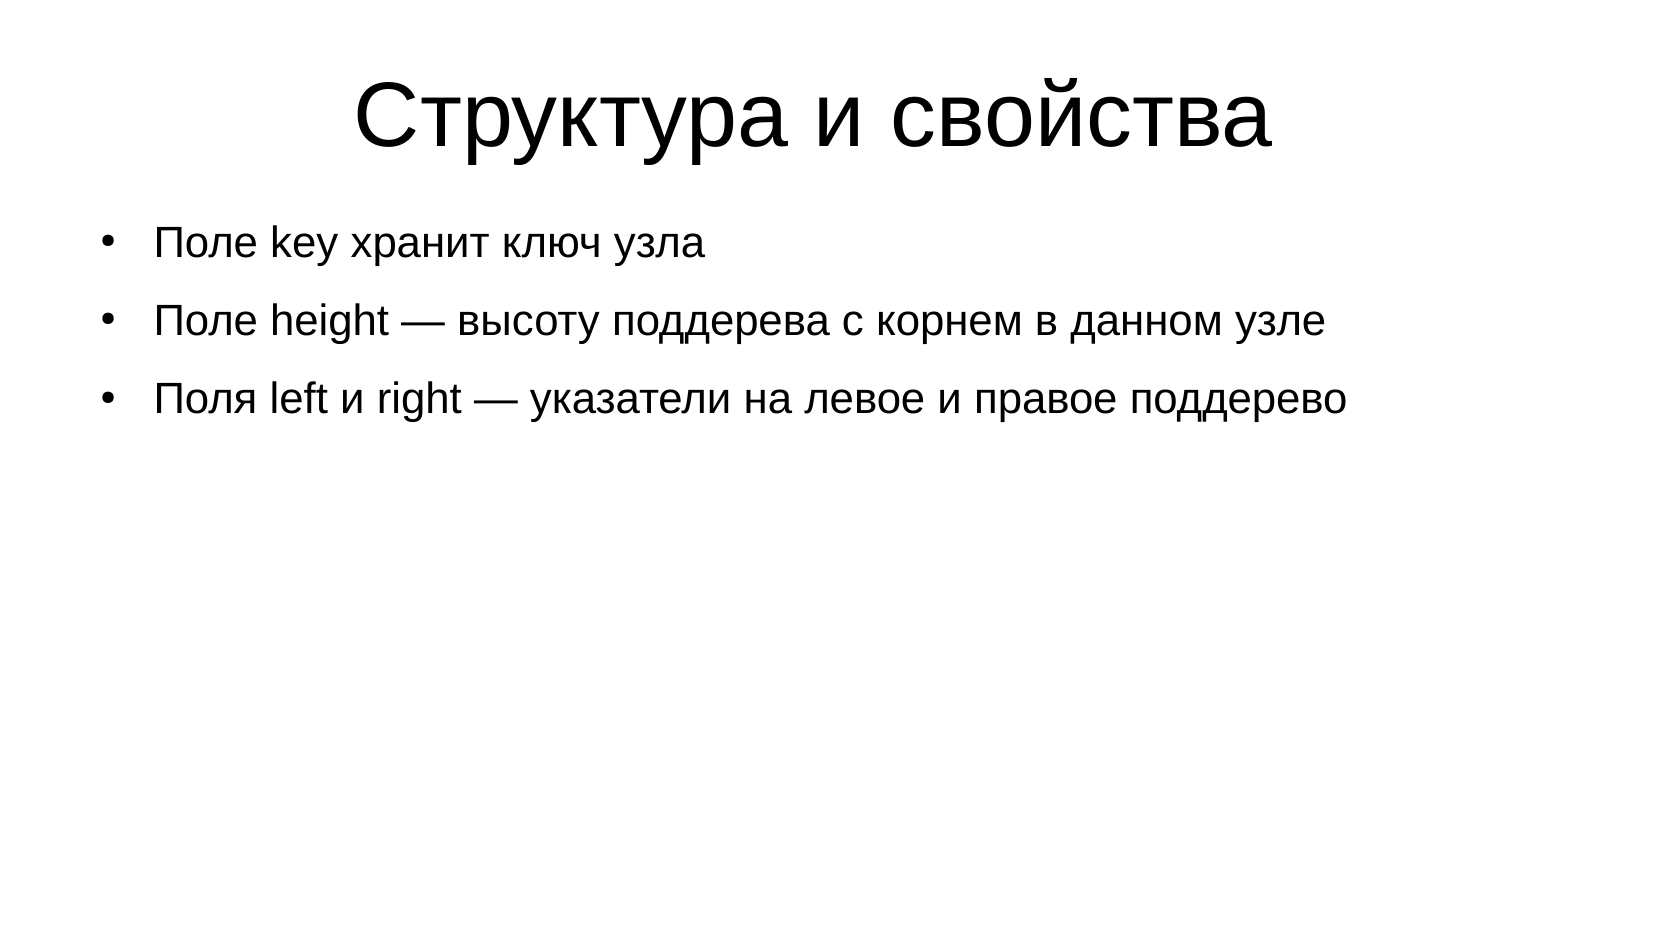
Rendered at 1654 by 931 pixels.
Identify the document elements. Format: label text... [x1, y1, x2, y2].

list Поле key хранит ключ узла Поле height — высоту поддерева с корнем в данном узле Поля left и right — указатели на левое и правое поддерево [82, 217, 1571, 758]
title Структура и свойства [82, 37, 1571, 193]
